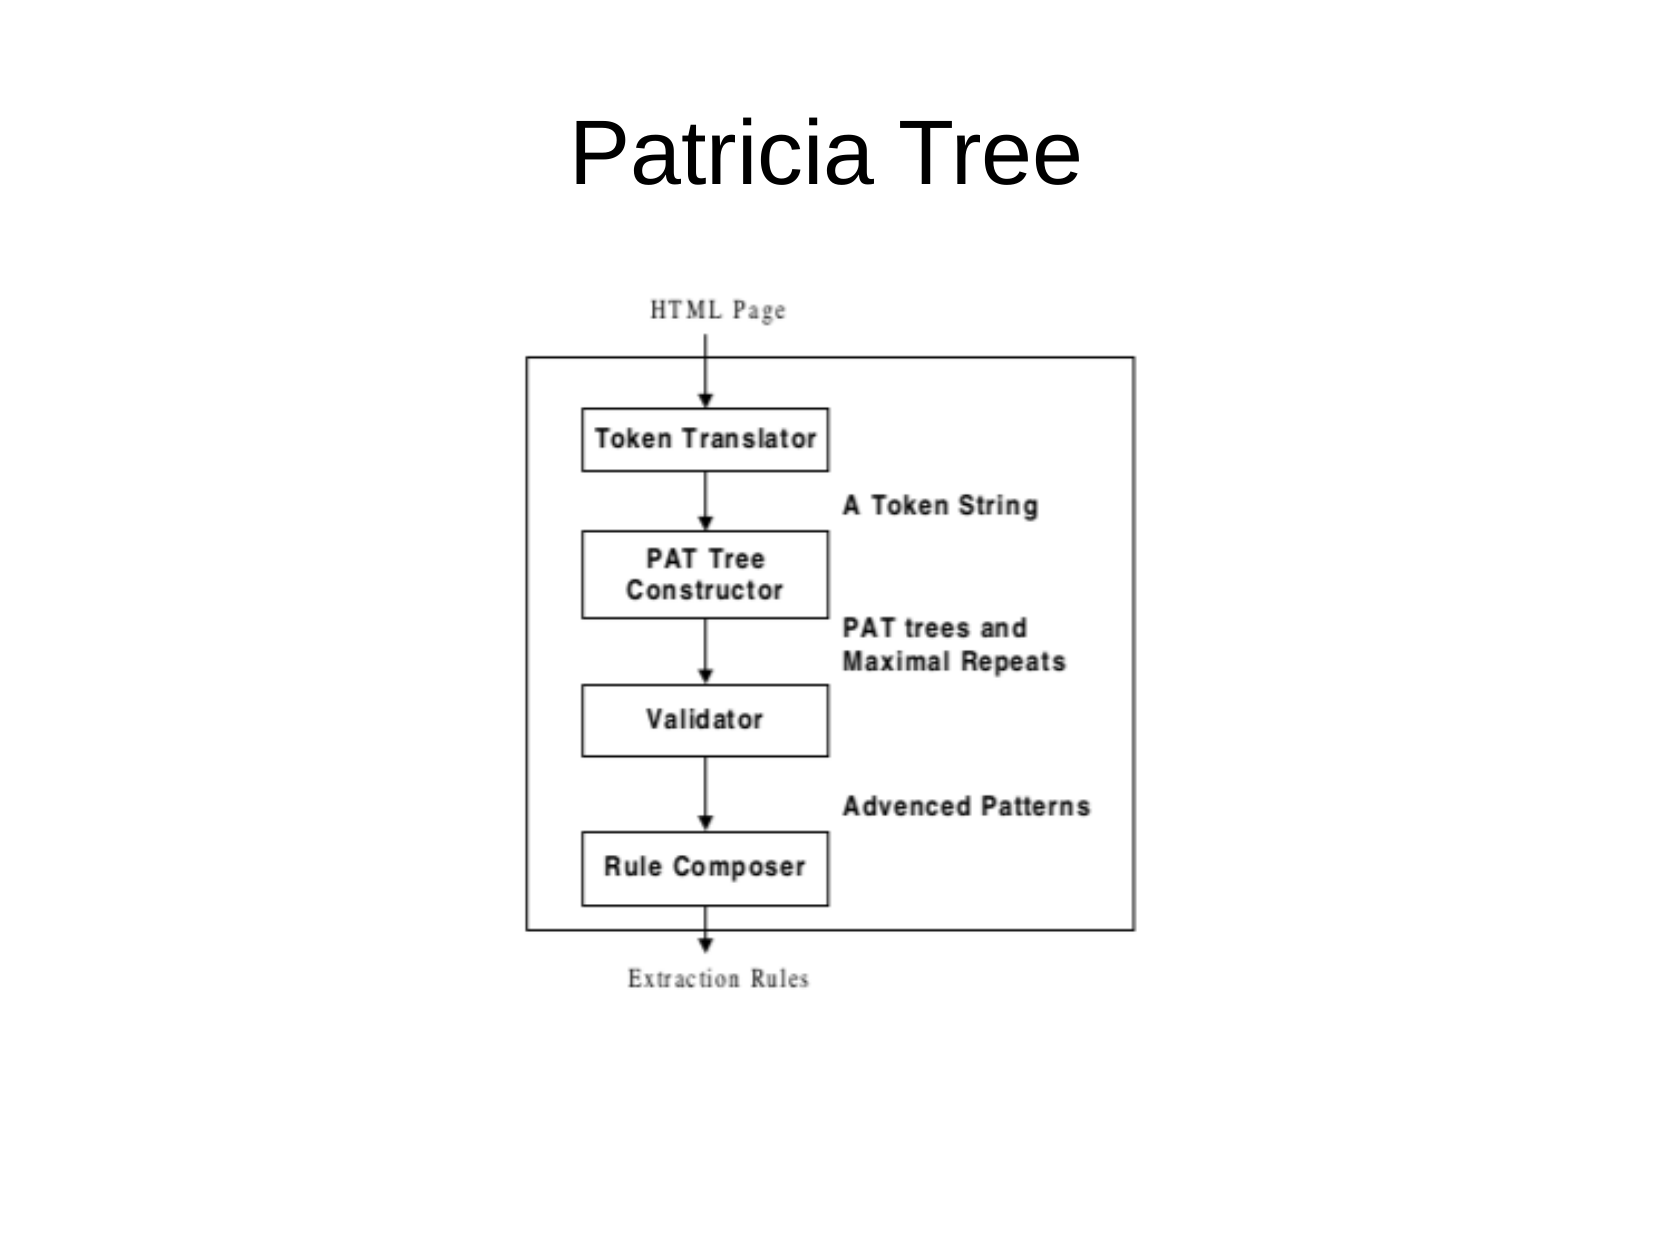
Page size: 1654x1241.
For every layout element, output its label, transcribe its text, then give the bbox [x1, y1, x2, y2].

title Patricia Tree [82, 49, 1571, 257]
picture [370, 290, 1235, 1010]
